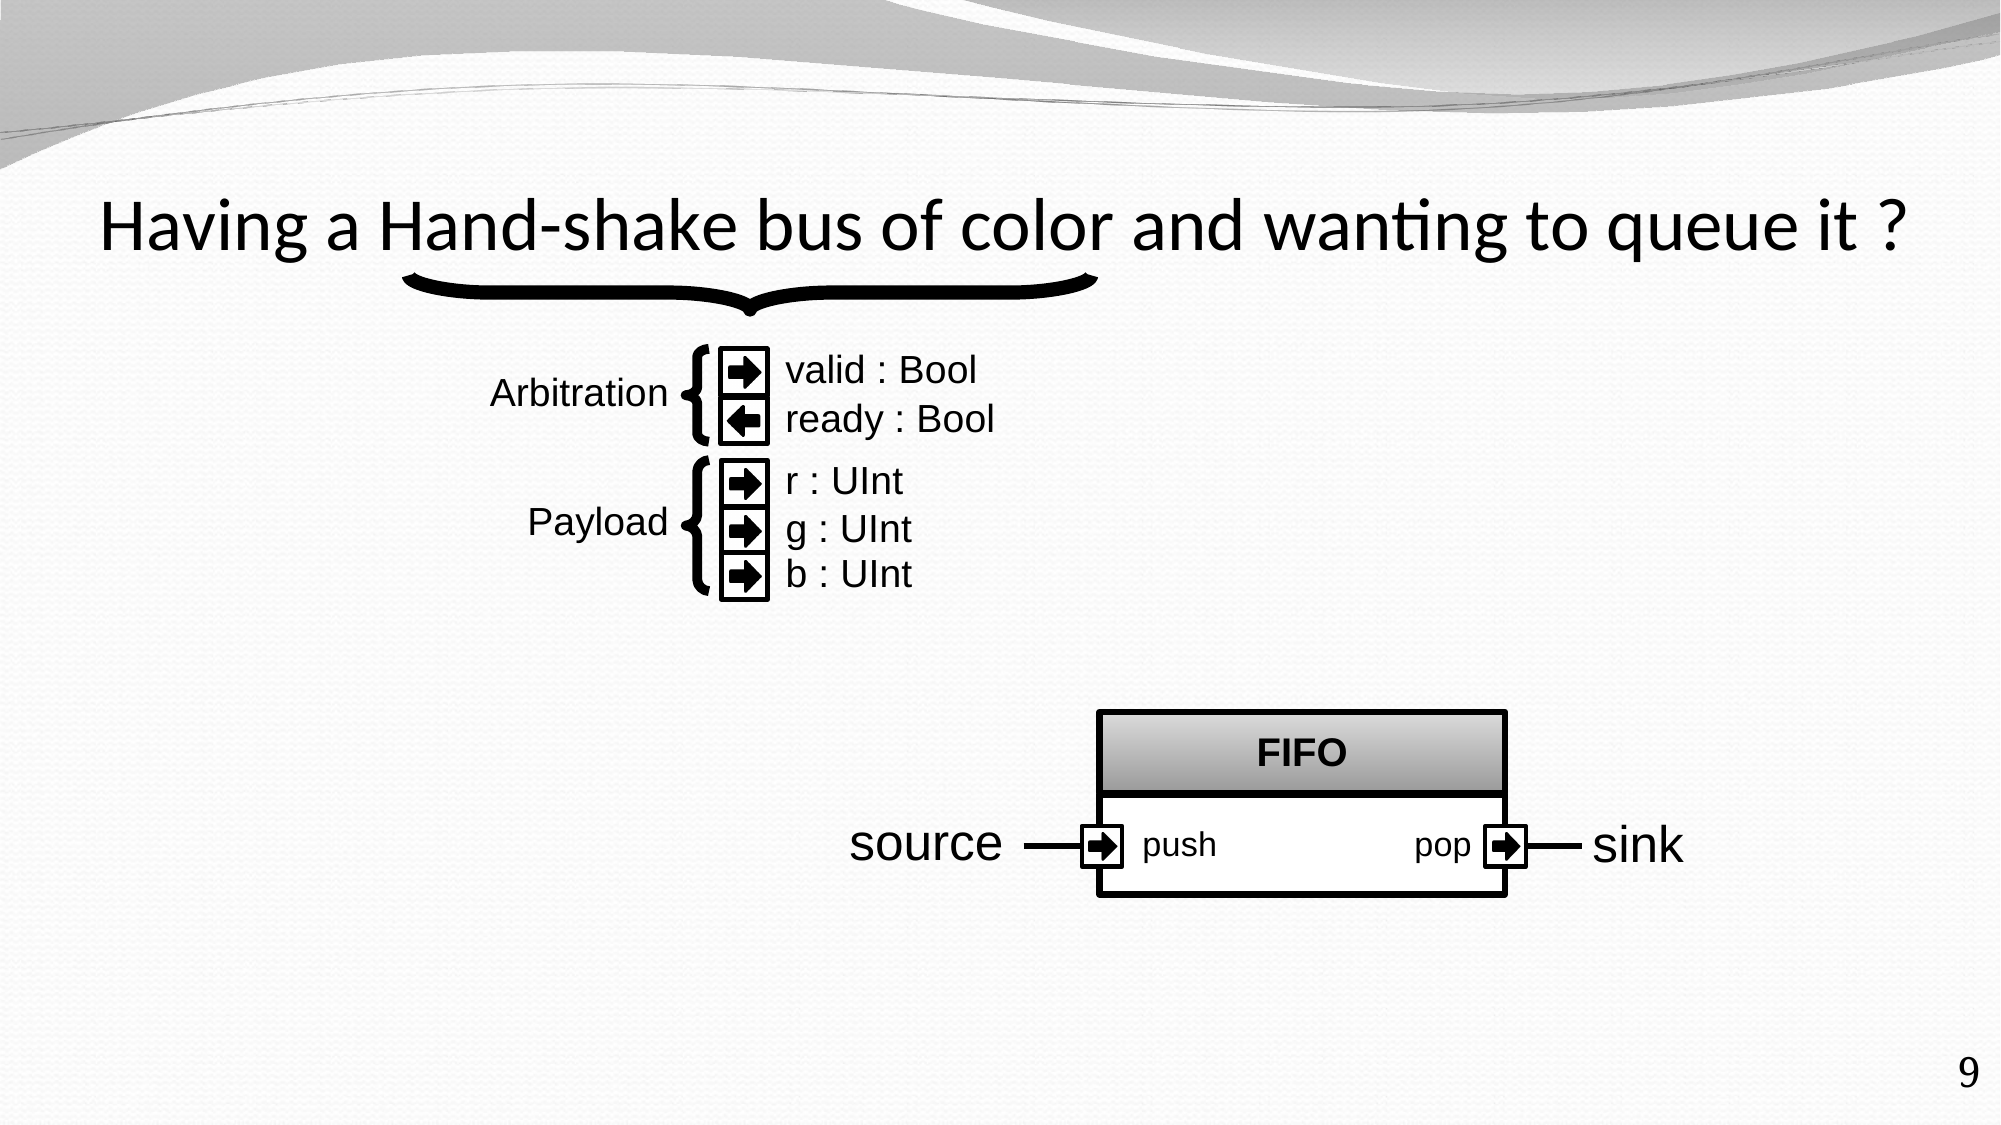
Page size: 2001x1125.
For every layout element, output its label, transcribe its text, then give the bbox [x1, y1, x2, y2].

text_box <numéro> [1813, 1042, 1981, 1103]
title Having a Hand-shake bus of color and wanting to queue it ? [99, 78, 1985, 266]
picture [0, 0, 2001, 1125]
